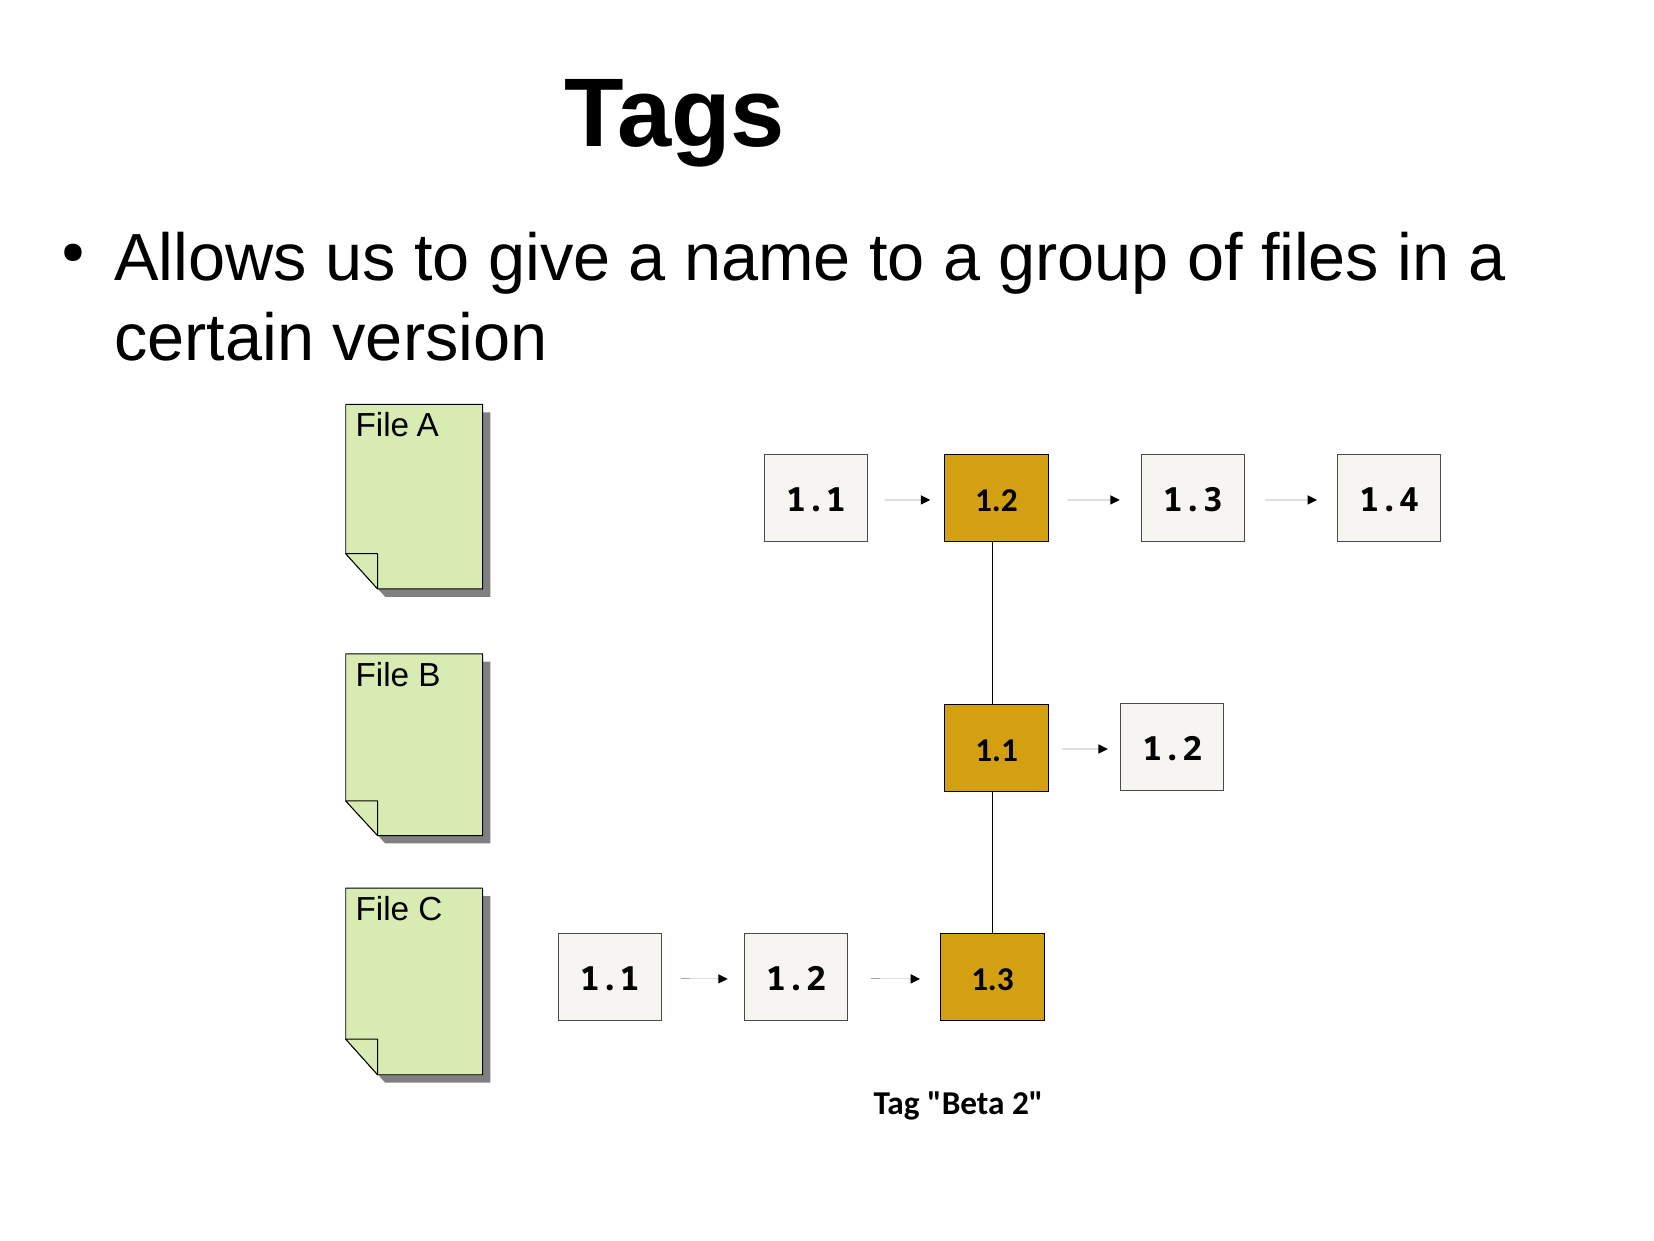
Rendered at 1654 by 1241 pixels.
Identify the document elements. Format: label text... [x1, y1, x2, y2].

list Allows us to give a name to a group of files in a certain version [25, 208, 1628, 1216]
text_box 1.1 [944, 704, 1049, 792]
text_box 1.4 [1337, 454, 1441, 542]
picture [340, 883, 497, 1089]
text_box 1.1 [558, 933, 662, 1021]
text_box 1.2 [744, 933, 848, 1021]
text_box 1.2 [1120, 703, 1224, 791]
text_box Tag "Beta 2" [859, 1074, 1122, 1128]
picture [340, 399, 497, 603]
text_box 1.3 [1141, 454, 1245, 542]
picture [340, 649, 497, 849]
title Tags [25, 7, 1325, 209]
text_box 1.1 [764, 454, 868, 542]
text_box 1.3 [940, 933, 1045, 1021]
text_box 1.2 [944, 454, 1049, 542]
